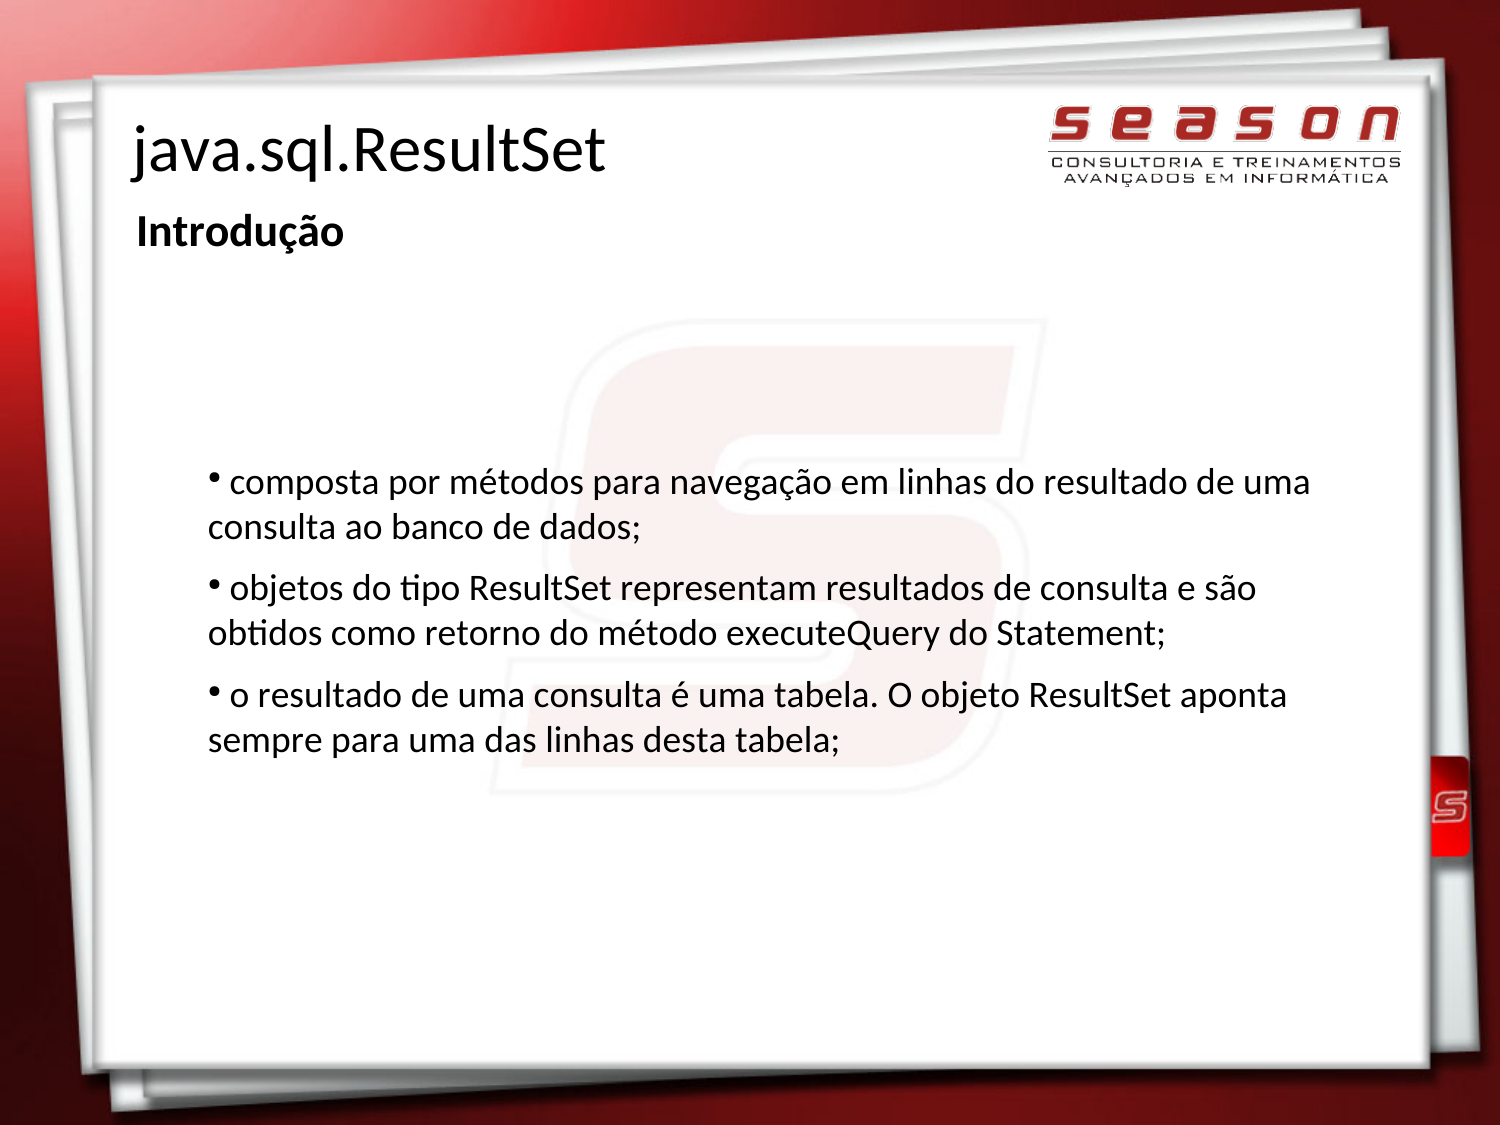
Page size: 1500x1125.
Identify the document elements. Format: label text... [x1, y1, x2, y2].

text_box Introdução [119, 200, 1240, 256]
text_box composta por métodos para navegação em linhas do resultado de uma consulta ao banco de dados; objetos do tipo ResultSet representam resultados de consulta e são obtidos como retorno do método executeQuery do Statement; o resultado de uma consulta é uma tabela. O objeto ResultSet aponta sempre para uma das linhas desta tabela; [207, 283, 1328, 934]
picture [0, 0, 1500, 1125]
title java.sql.ResultSet [118, 33, 1394, 257]
